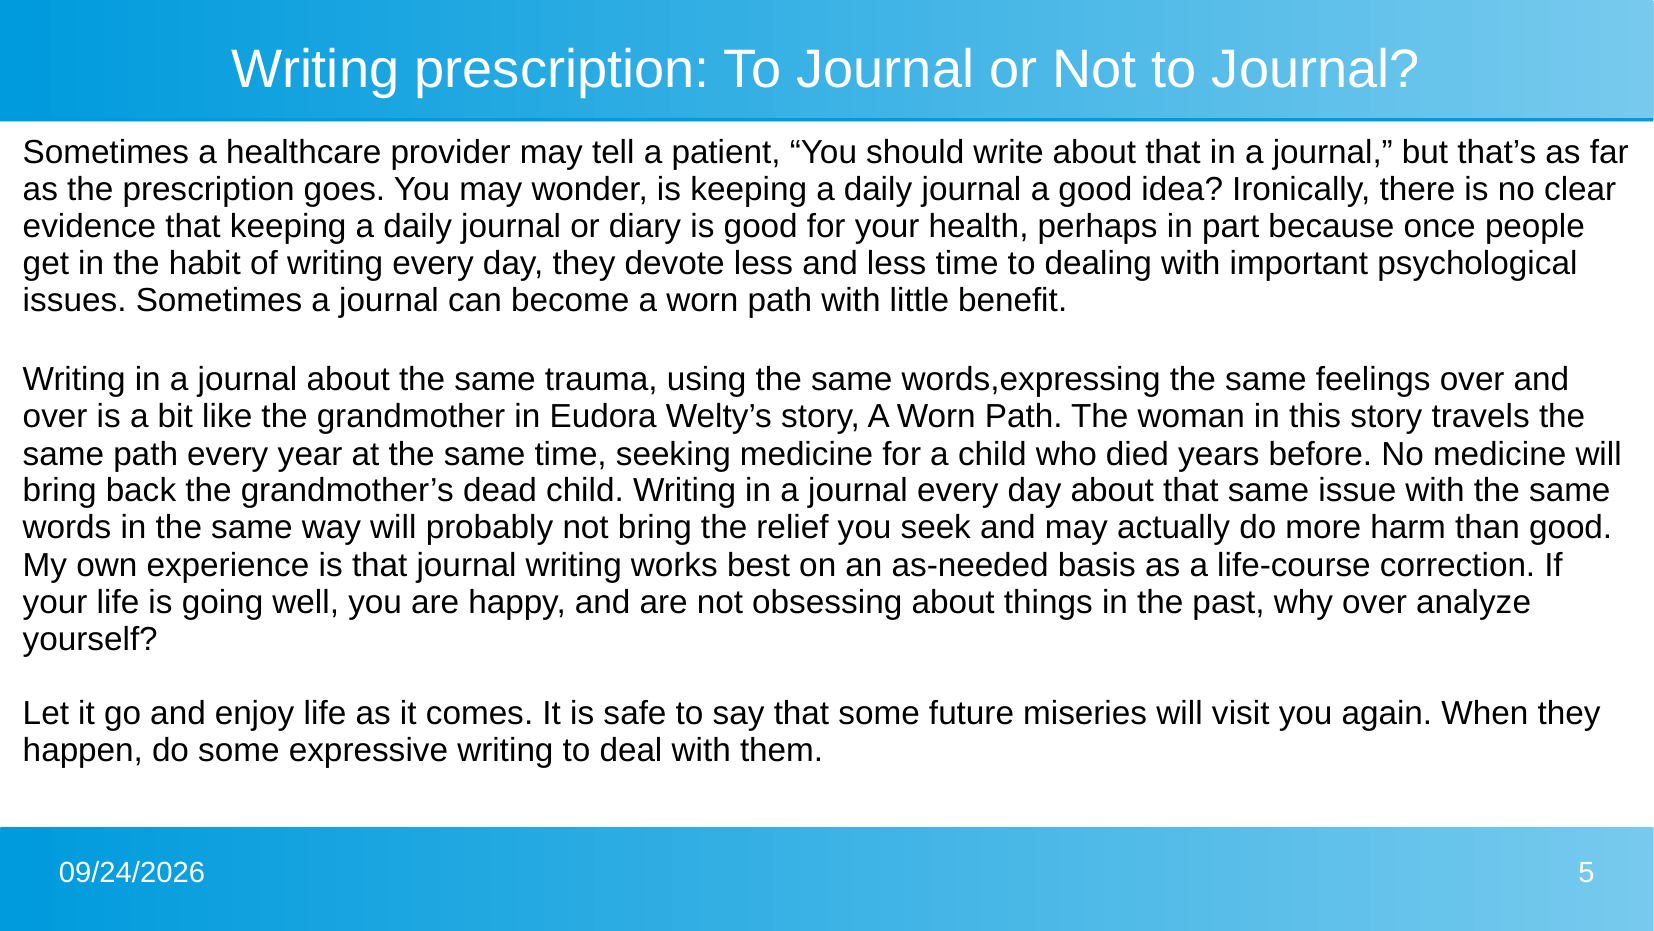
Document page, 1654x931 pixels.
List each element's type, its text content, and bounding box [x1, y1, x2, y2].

title Writing prescription: To Journal or Not to Journal? [59, 29, 1595, 108]
text_box Sometimes a healthcare provider may tell a patient, “You should write about that in a journal,” but that’s as far as the prescription goes. You may wonder, is keeping a daily journal a good idea? Ironically, there is no clear evidence that keeping a daily journal or diary is good for your health, perhaps in part because once people get in the habit of writing every day, they devote less and less time to dealing with important psychological issues. Sometimes a journal can become a worn path with little benefit. Writing in a journal about the same trauma, using the same words,expressing the same feelings over and over is a bit like the grandmother in Eudora Welty’s story, A Worn Path. The woman in this story travels the same path every year at the same time, seeking medicine for a child who died years before. No medicine will bring back the grandmother’s dead child. Writing in a journal every day about that same issue with the same words in the same way will probably not bring the relief you seek and may actually do more harm than good. My own experience is that journal writing works best on an as-needed basis as a life-course correction. If your life is going well, you are happy, and are not obsessing about things in the past, why over analyze yourself? Let it go and enjoy life as it comes. It is safe to say that some future miseries will visit you again. When they happen, do some expressive writing to deal with them. [7, 126, 1651, 813]
